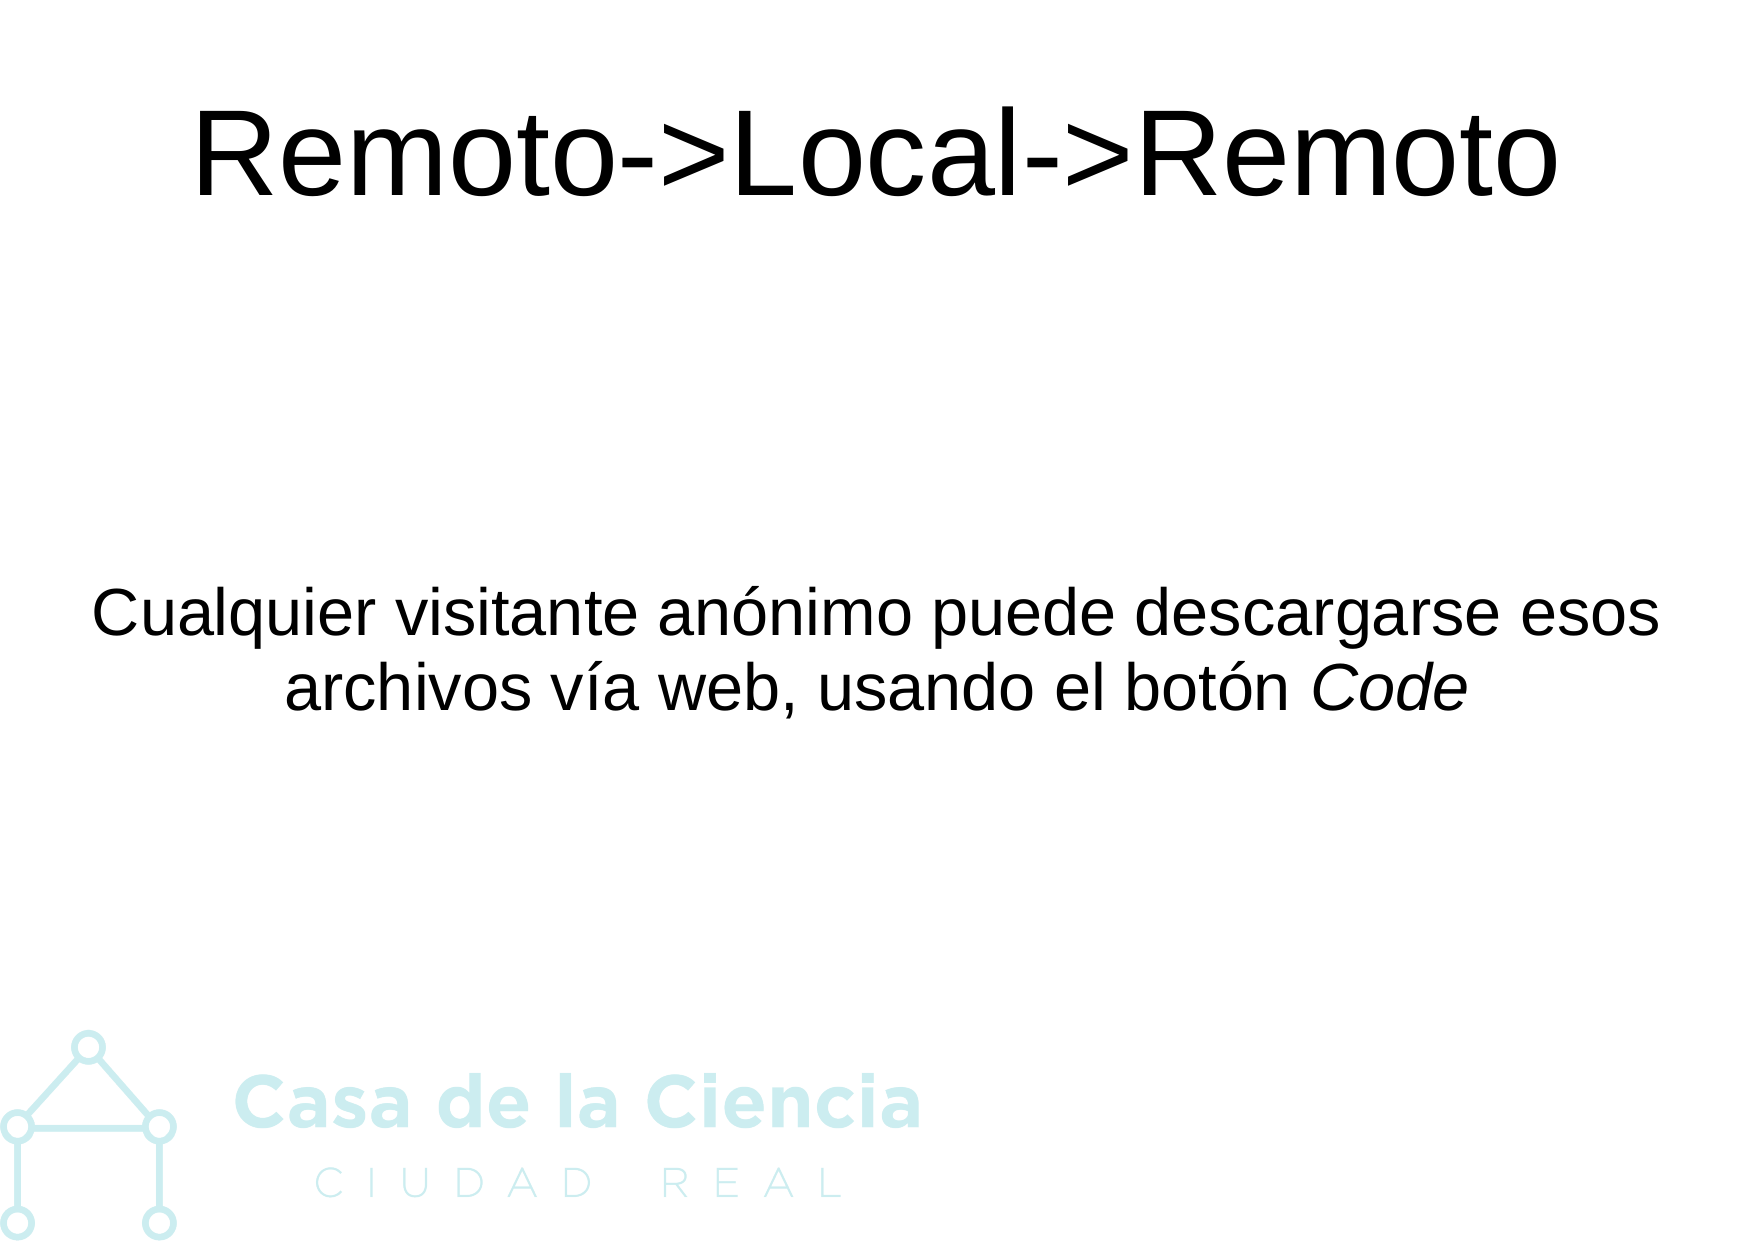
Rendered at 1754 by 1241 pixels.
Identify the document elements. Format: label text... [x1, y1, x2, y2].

subtitle Cualquier visitante anónimo puede descargarse esos archivos vía web, usando el botón Code [87, 290, 1667, 1010]
title Remoto->Local->Remoto [87, 49, 1667, 257]
